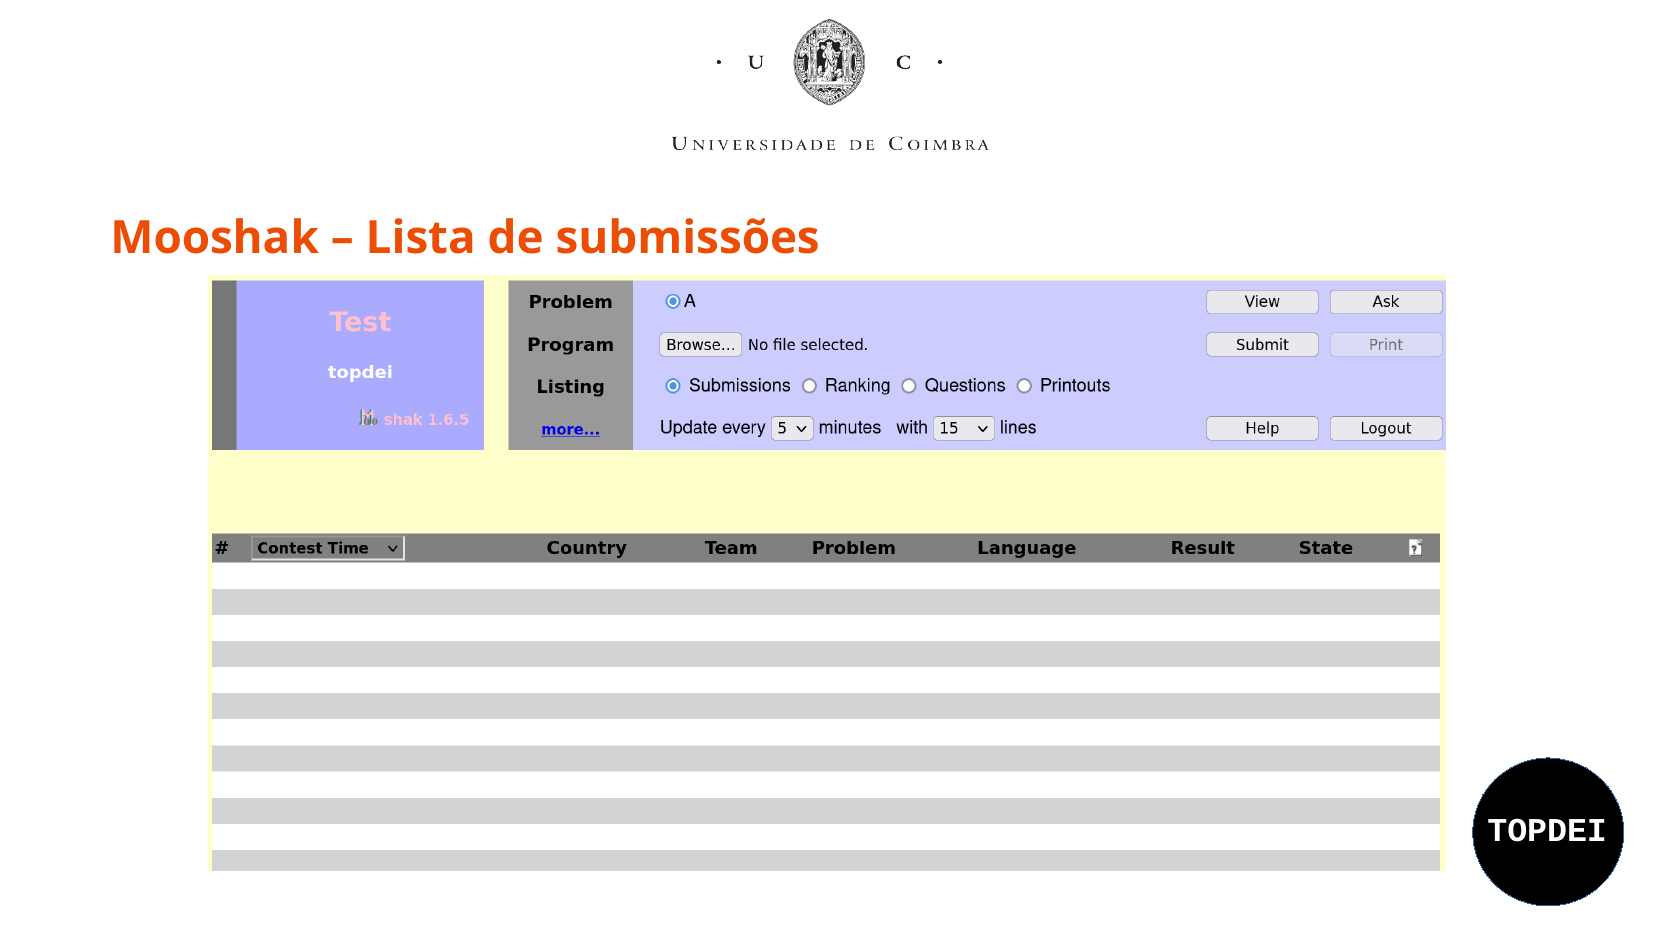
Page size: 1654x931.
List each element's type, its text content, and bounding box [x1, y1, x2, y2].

text_box TOPDEI [1472, 806, 1628, 871]
picture [208, 275, 1446, 871]
picture [641, 0, 1013, 200]
text_box [1477, 757, 1620, 806]
text_box [1484, 871, 1613, 906]
text_box Mooshak – Lista de submissões [95, 196, 1559, 826]
